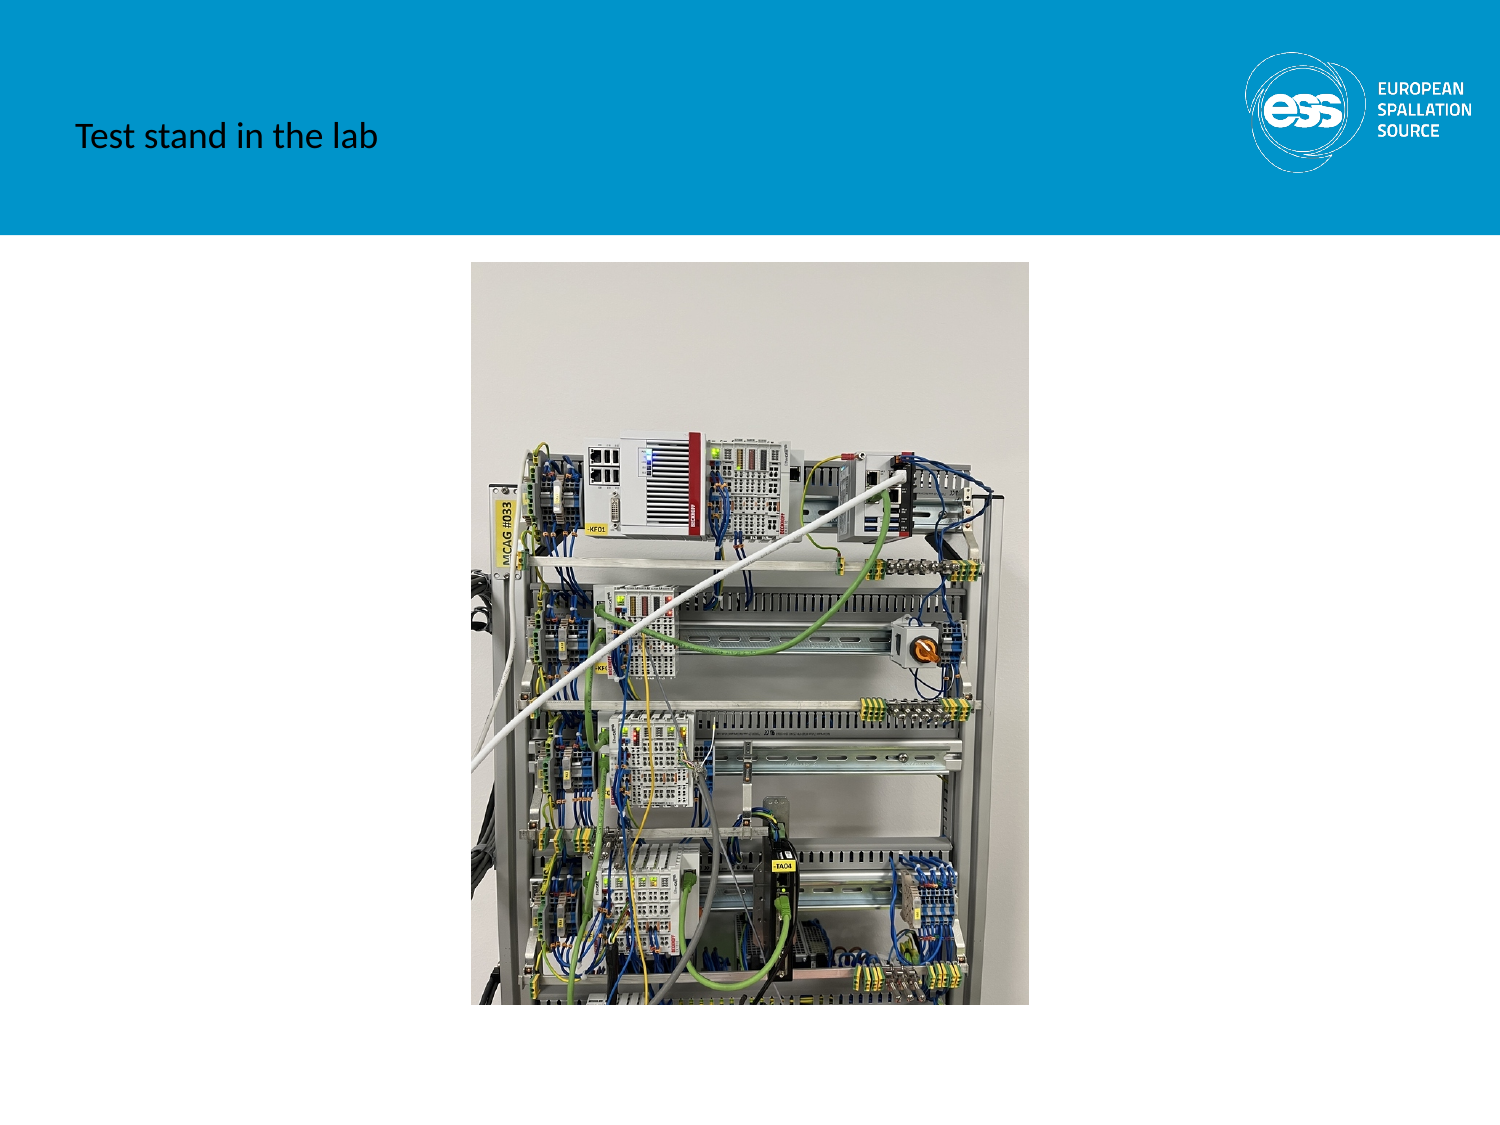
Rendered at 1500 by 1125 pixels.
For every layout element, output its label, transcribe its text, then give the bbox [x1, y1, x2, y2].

picture [1432, 125, 1438, 136]
picture [1409, 104, 1415, 115]
picture [1436, 104, 1444, 115]
picture [1389, 104, 1393, 115]
picture [1264, 94, 1342, 127]
picture [471, 262, 1029, 1005]
picture [1423, 83, 1430, 94]
title Test stand in the lab [75, 45, 1247, 233]
picture [1400, 83, 1407, 94]
picture [1422, 125, 1428, 134]
picture [1379, 83, 1385, 94]
picture [1418, 104, 1423, 115]
picture [1398, 109, 1406, 115]
picture [1443, 86, 1450, 93]
picture [1454, 83, 1458, 94]
